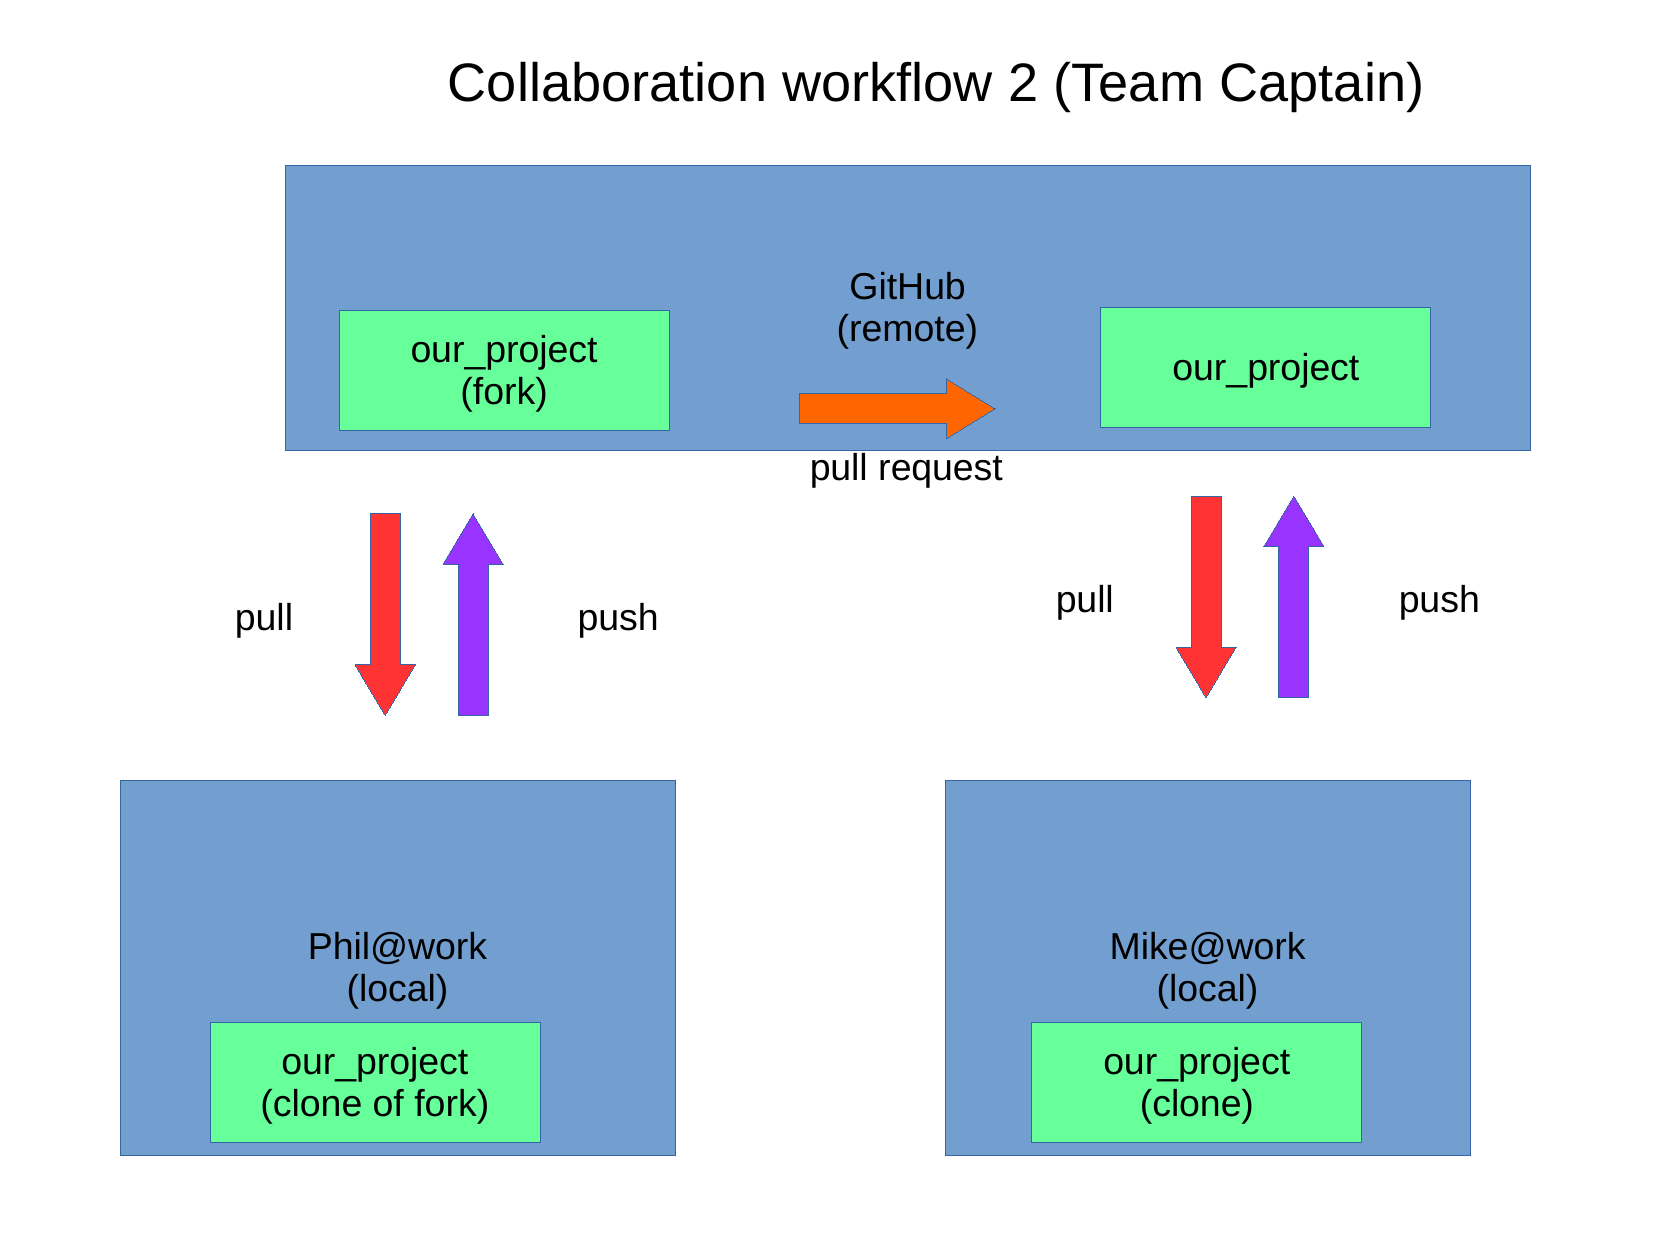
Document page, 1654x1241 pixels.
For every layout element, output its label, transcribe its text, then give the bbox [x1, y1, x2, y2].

text_box [443, 513, 504, 716]
text_box push [1383, 571, 1495, 628]
text_box Phil@work (local) [120, 780, 676, 1156]
text_box our_project [1100, 307, 1431, 428]
text_box our_project (clone of fork) [210, 1022, 541, 1143]
text_box pull request [795, 438, 1018, 496]
text_box [1263, 496, 1324, 698]
text_box pull [220, 588, 308, 646]
text_box our_project (clone) [1031, 1022, 1362, 1143]
text_box [355, 513, 416, 716]
text_box [799, 378, 996, 438]
text_box GitHub (remote) [285, 165, 1531, 451]
text_box our_project (fork) [339, 310, 670, 431]
text_box pull [1041, 571, 1129, 628]
text_box Mike@work (local) [945, 780, 1471, 1156]
text_box Collaboration workflow 2 (Team Captain) [432, 45, 1441, 121]
text_box [1176, 496, 1237, 698]
text_box push [563, 588, 674, 646]
